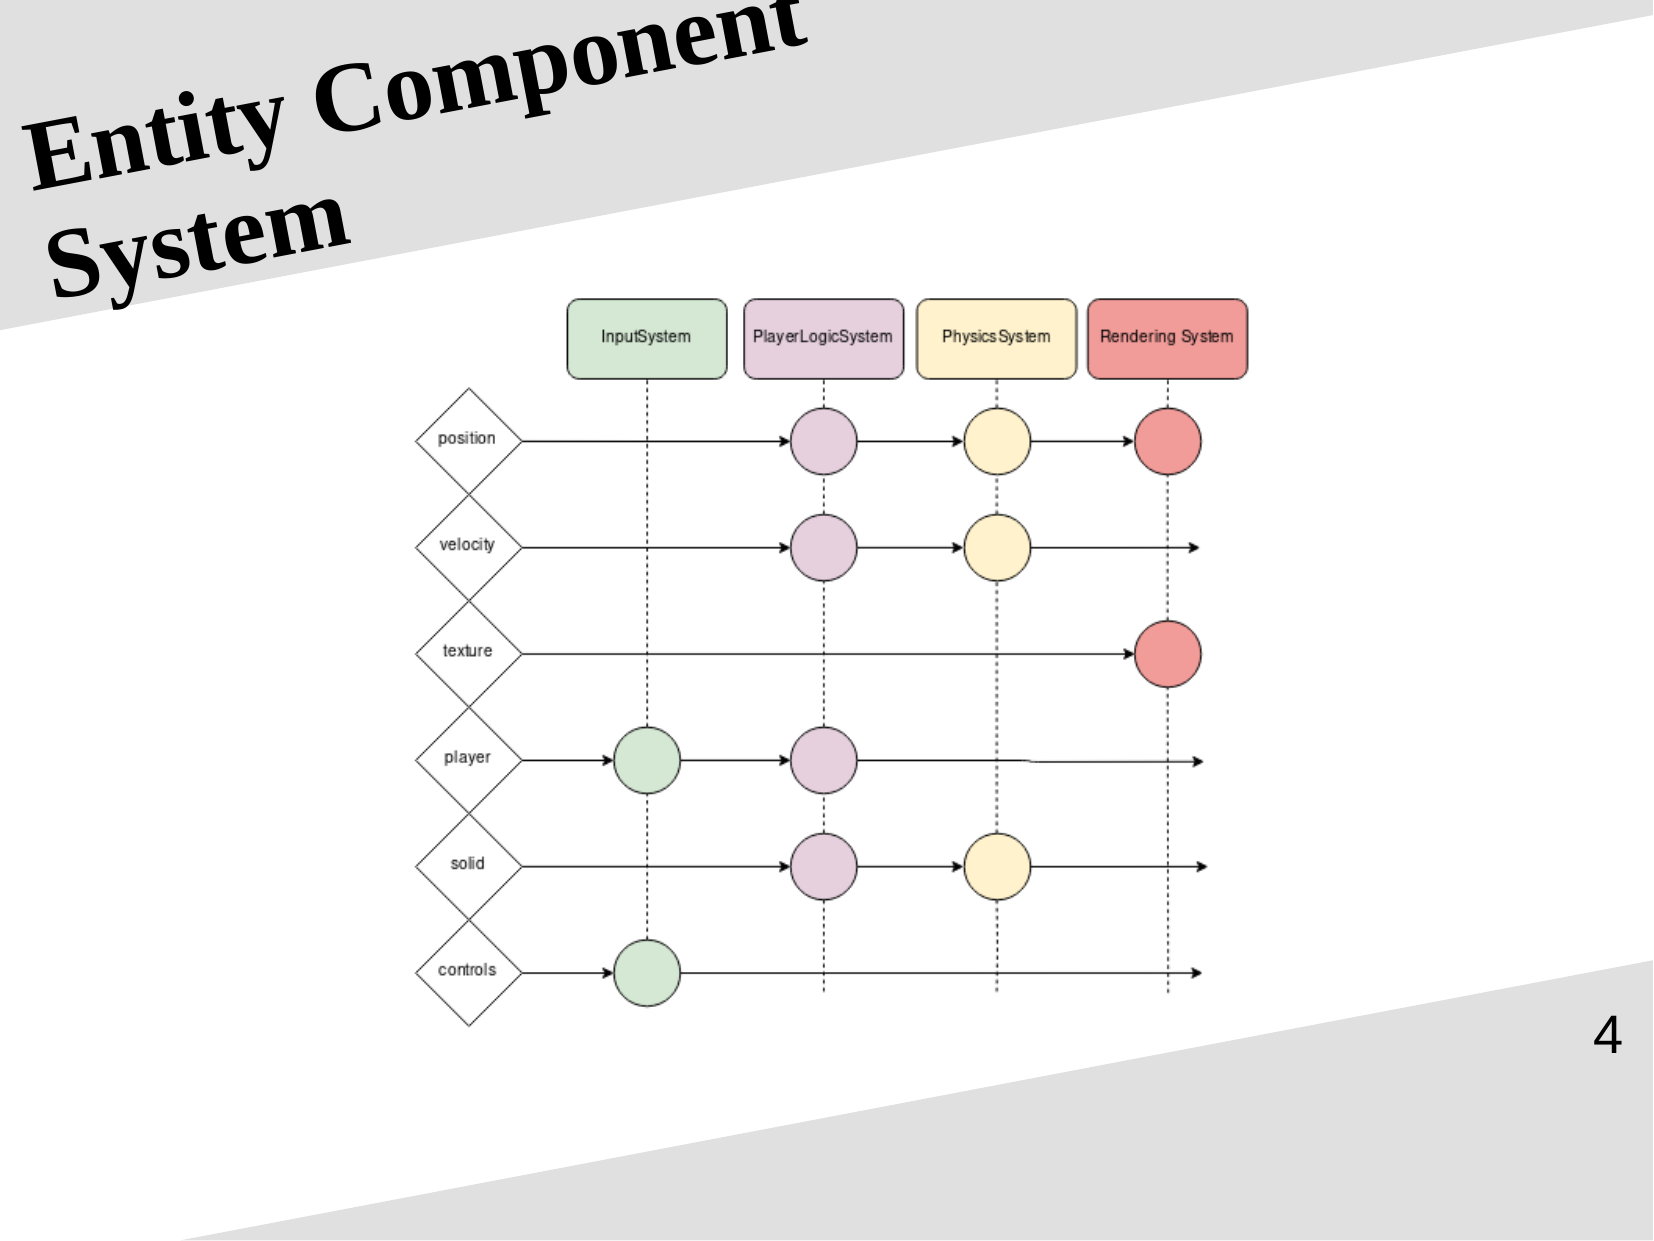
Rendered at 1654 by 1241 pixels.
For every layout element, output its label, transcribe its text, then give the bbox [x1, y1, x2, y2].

title Entity Component System [15, 0, 1519, 322]
picture [398, 283, 1255, 1032]
